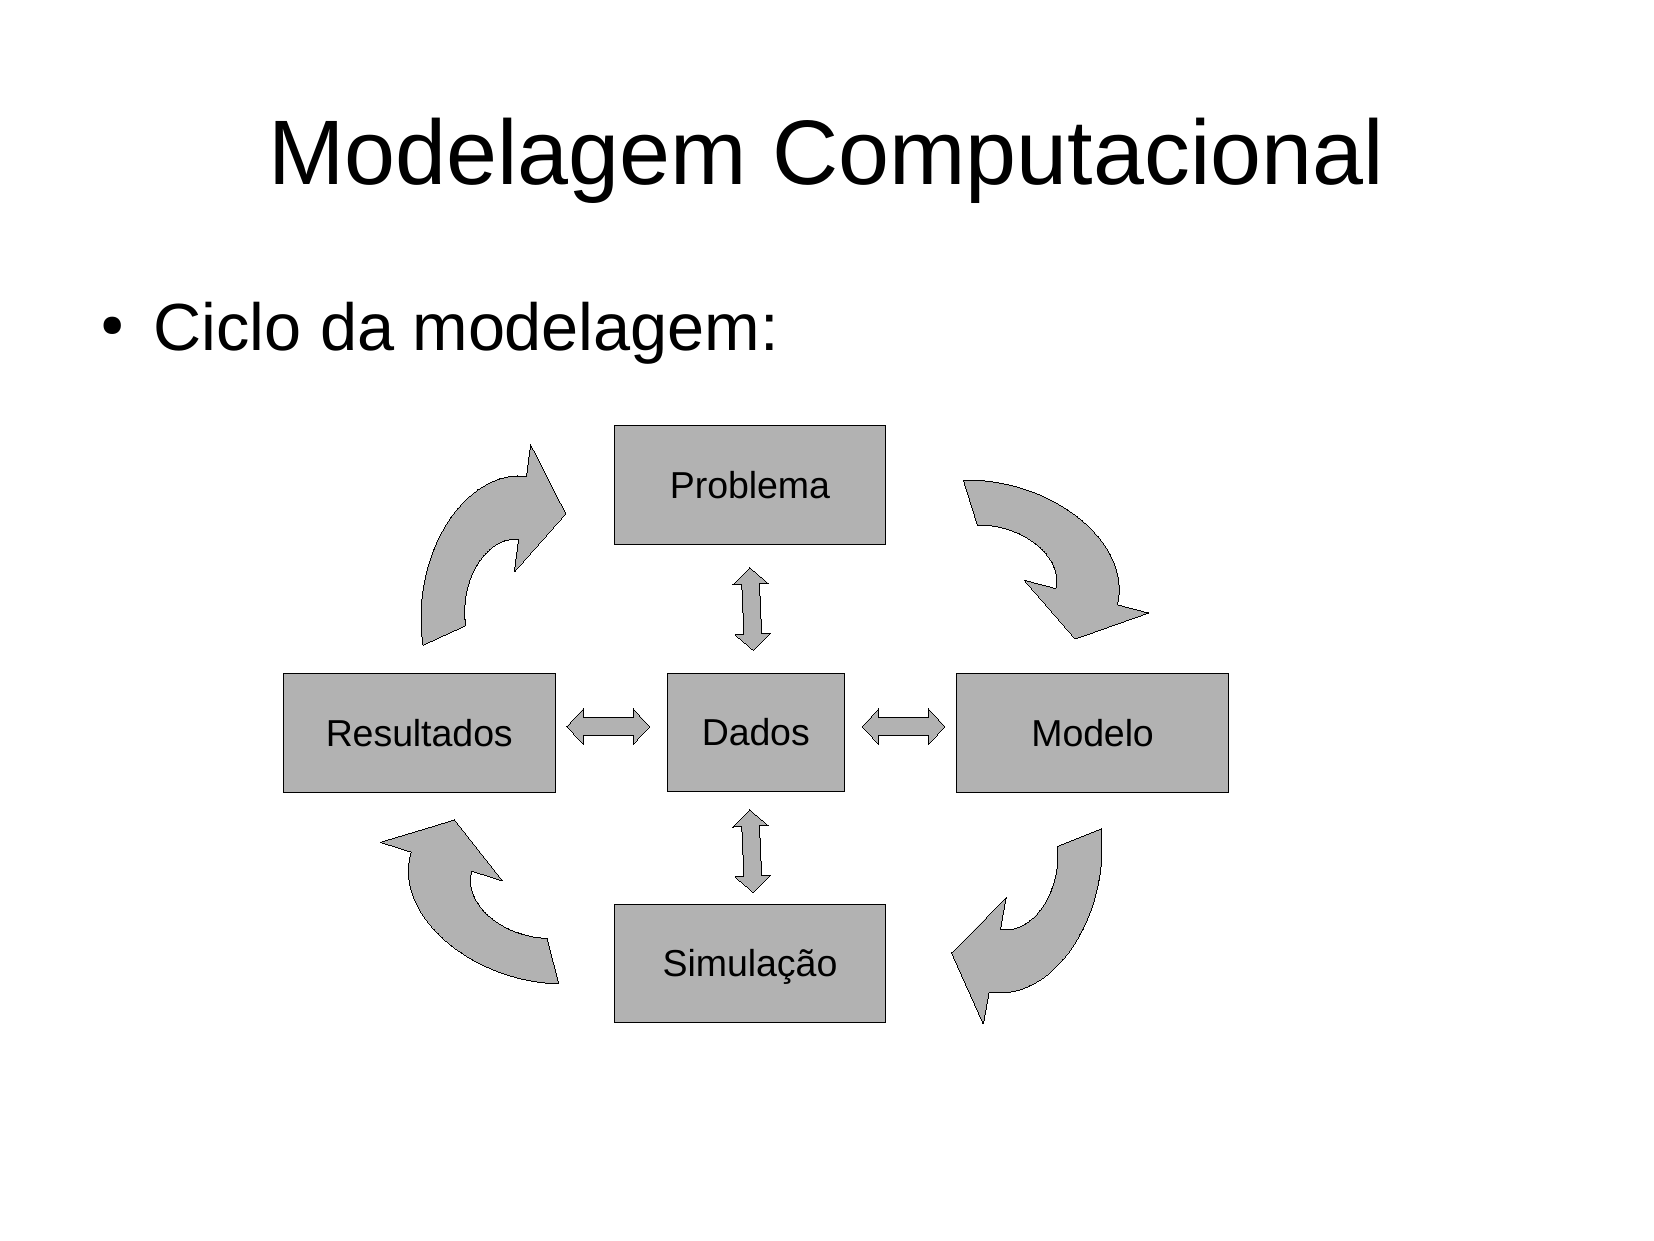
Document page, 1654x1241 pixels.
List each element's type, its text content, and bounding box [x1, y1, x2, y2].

text_box Problema [614, 425, 886, 545]
text_box [380, 819, 559, 984]
list Ciclo da modelagem: [82, 290, 1571, 1010]
title Modelagem Computacional [82, 49, 1571, 257]
text_box Resultados [283, 673, 556, 793]
text_box [862, 708, 945, 745]
text_box Modelo [956, 673, 1229, 793]
text_box [963, 480, 1149, 639]
text_box [566, 708, 650, 745]
text_box Simulação [614, 904, 886, 1023]
text_box [732, 567, 771, 651]
text_box [732, 809, 771, 893]
text_box [421, 444, 566, 646]
text_box Dados [667, 673, 845, 792]
text_box [951, 828, 1102, 1024]
